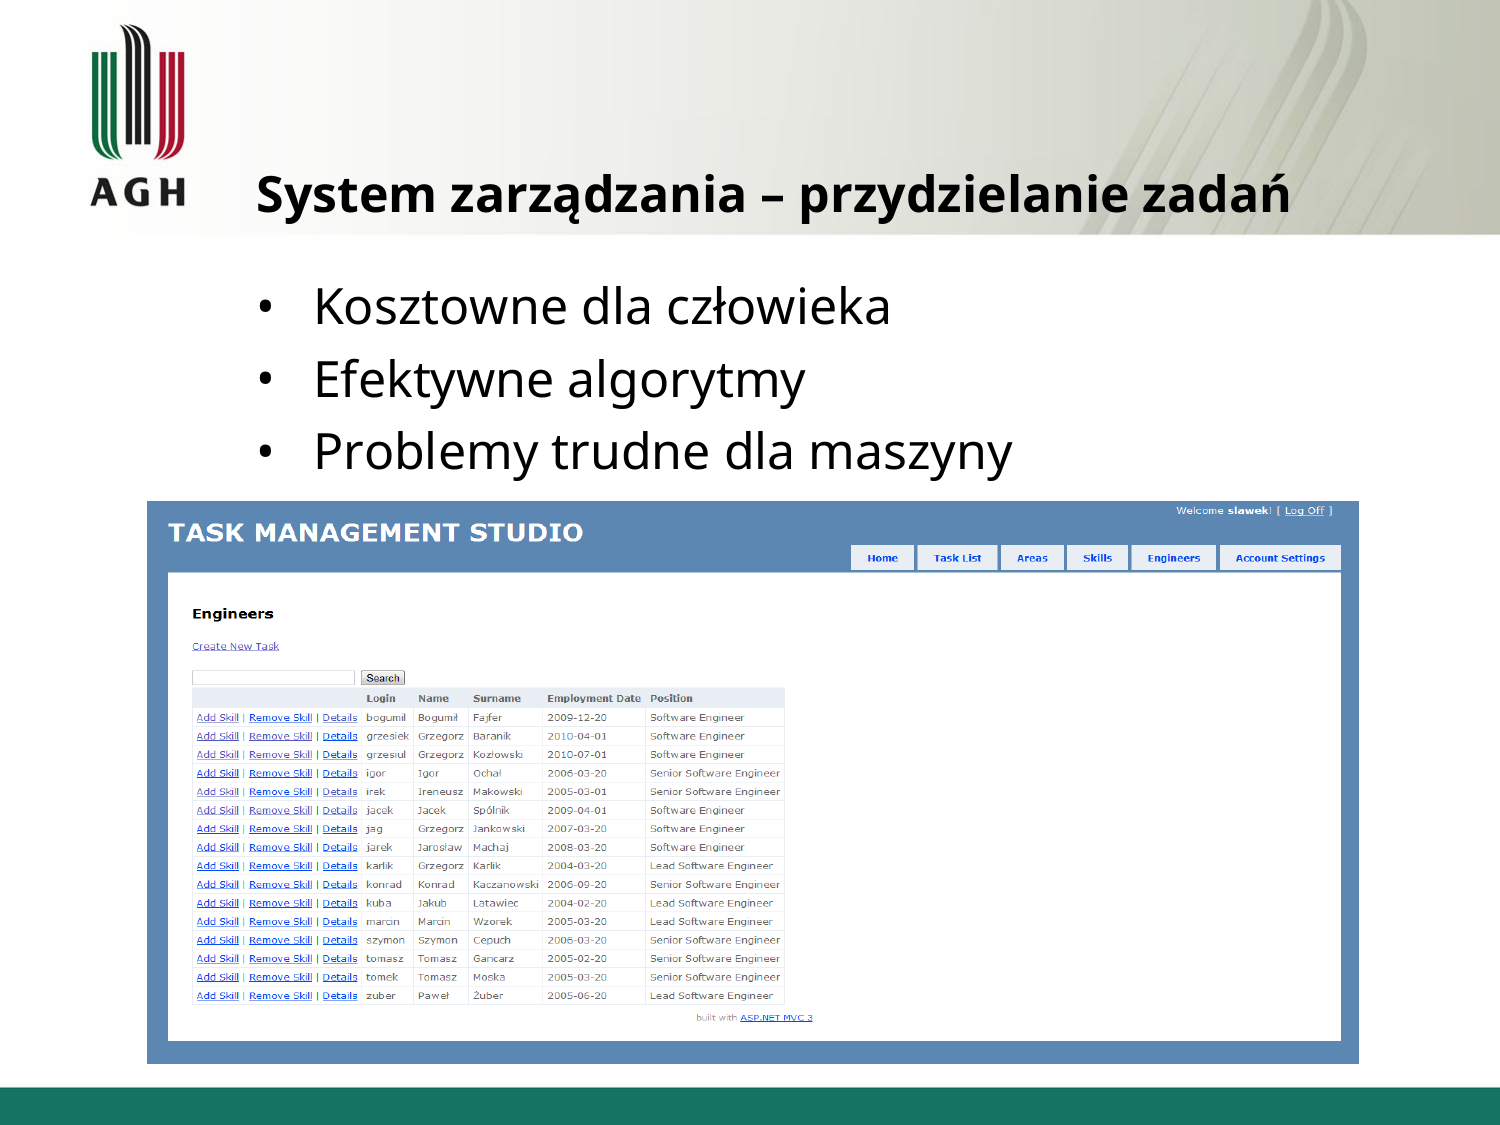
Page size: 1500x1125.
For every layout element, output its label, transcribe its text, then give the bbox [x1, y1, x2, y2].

list Kosztowne dla człowieka Efektywne algorytmy Problemy trudne dla maszyny [242, 267, 1425, 1021]
title System zarządzania – przydzielanie zadań [242, 124, 1436, 261]
picture [0, 0, 1500, 1125]
